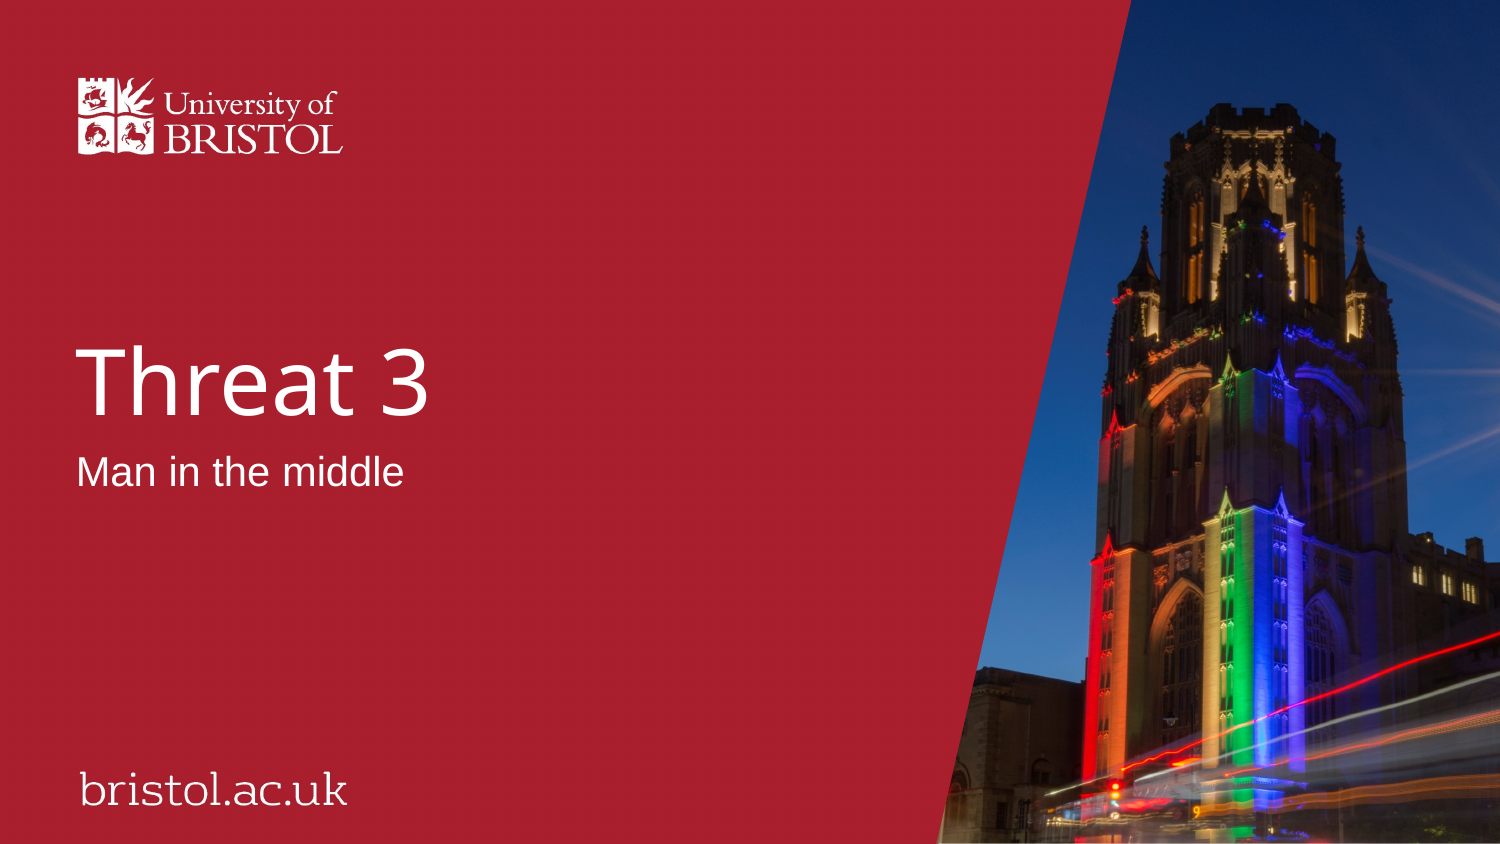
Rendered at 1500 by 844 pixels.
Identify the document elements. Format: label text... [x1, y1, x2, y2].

title Threat 3 [60, 262, 924, 443]
subtitle Man in the middle [60, 443, 924, 659]
